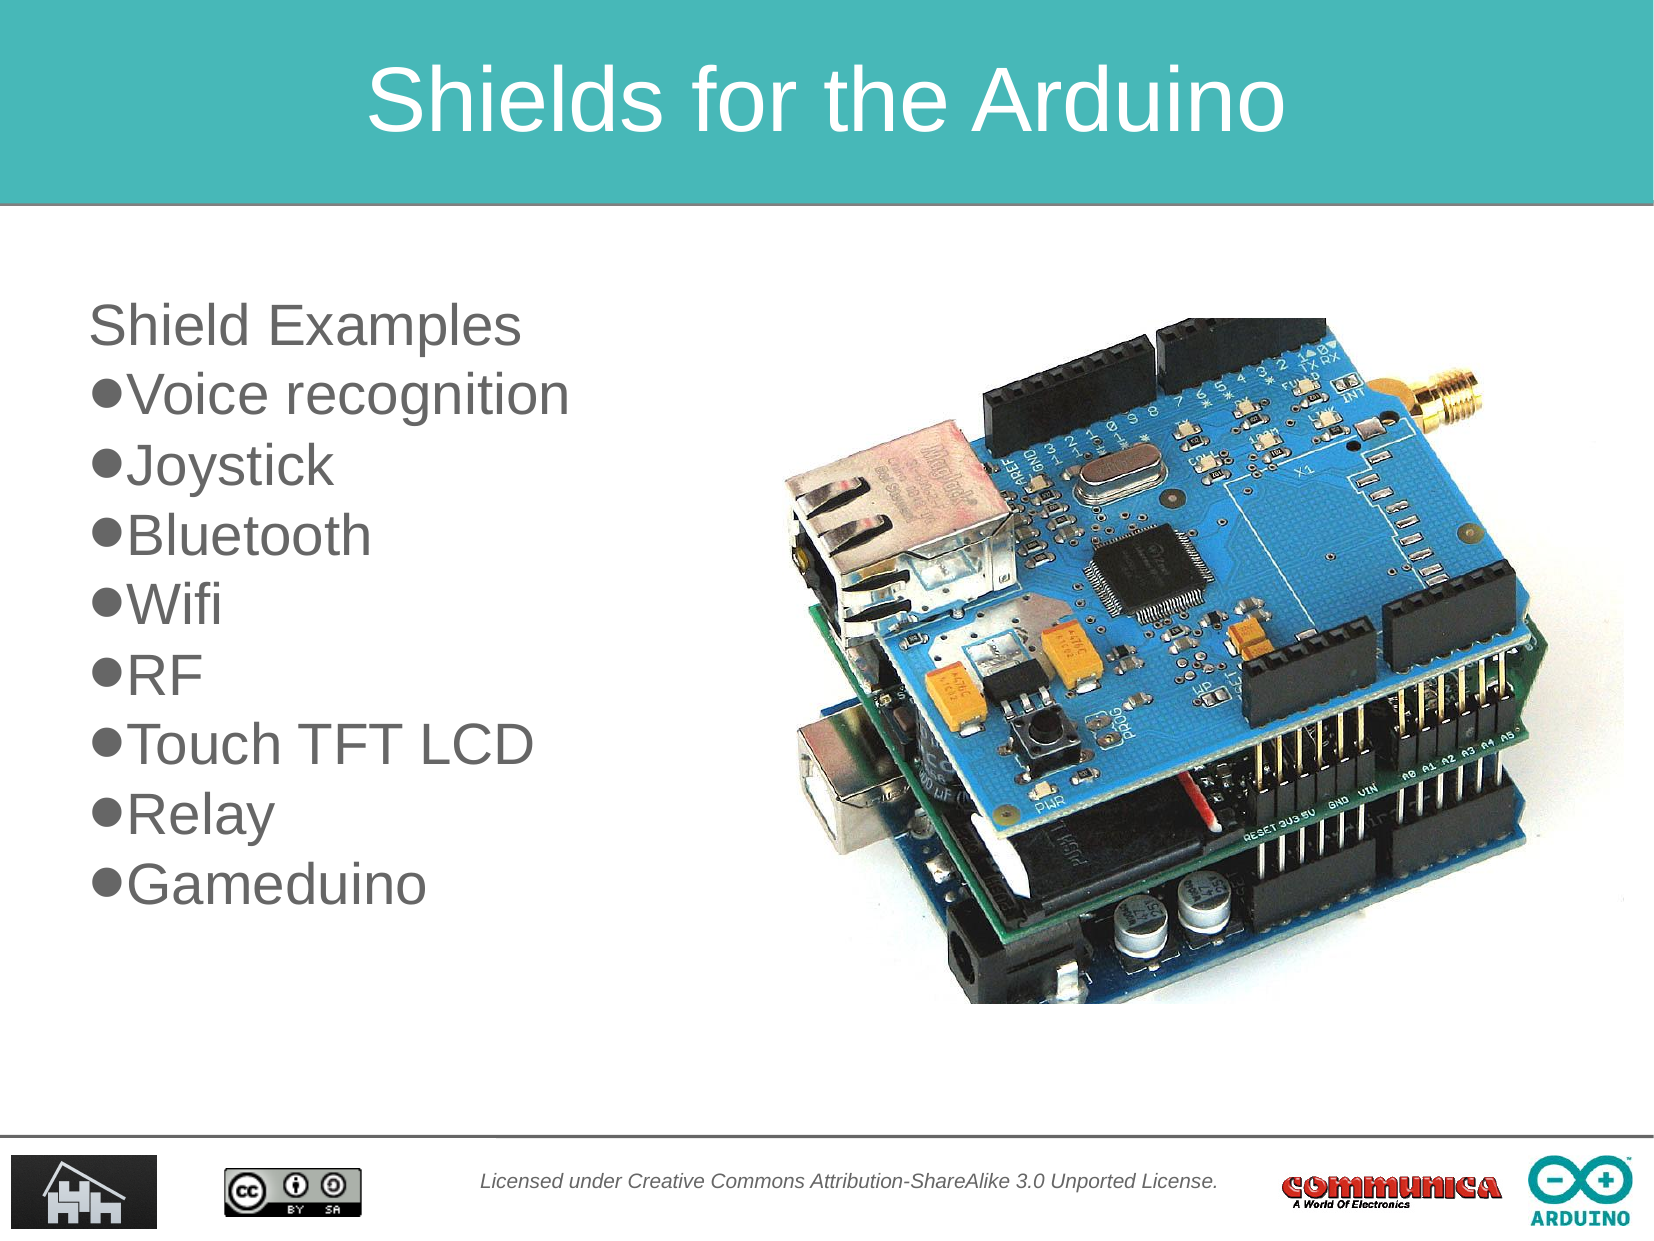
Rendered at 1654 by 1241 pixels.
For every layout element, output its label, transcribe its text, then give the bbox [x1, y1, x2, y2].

text_box Shield Examples Voice recognition Joystick Bluetooth Wifi RF Touch TFT LCD Relay Gameduino [74, 271, 922, 844]
picture [11, 1155, 157, 1229]
picture [720, 318, 1630, 1004]
title Shields for the Arduino [0, 0, 1654, 204]
picture [1264, 1144, 1654, 1241]
picture [224, 1168, 362, 1217]
